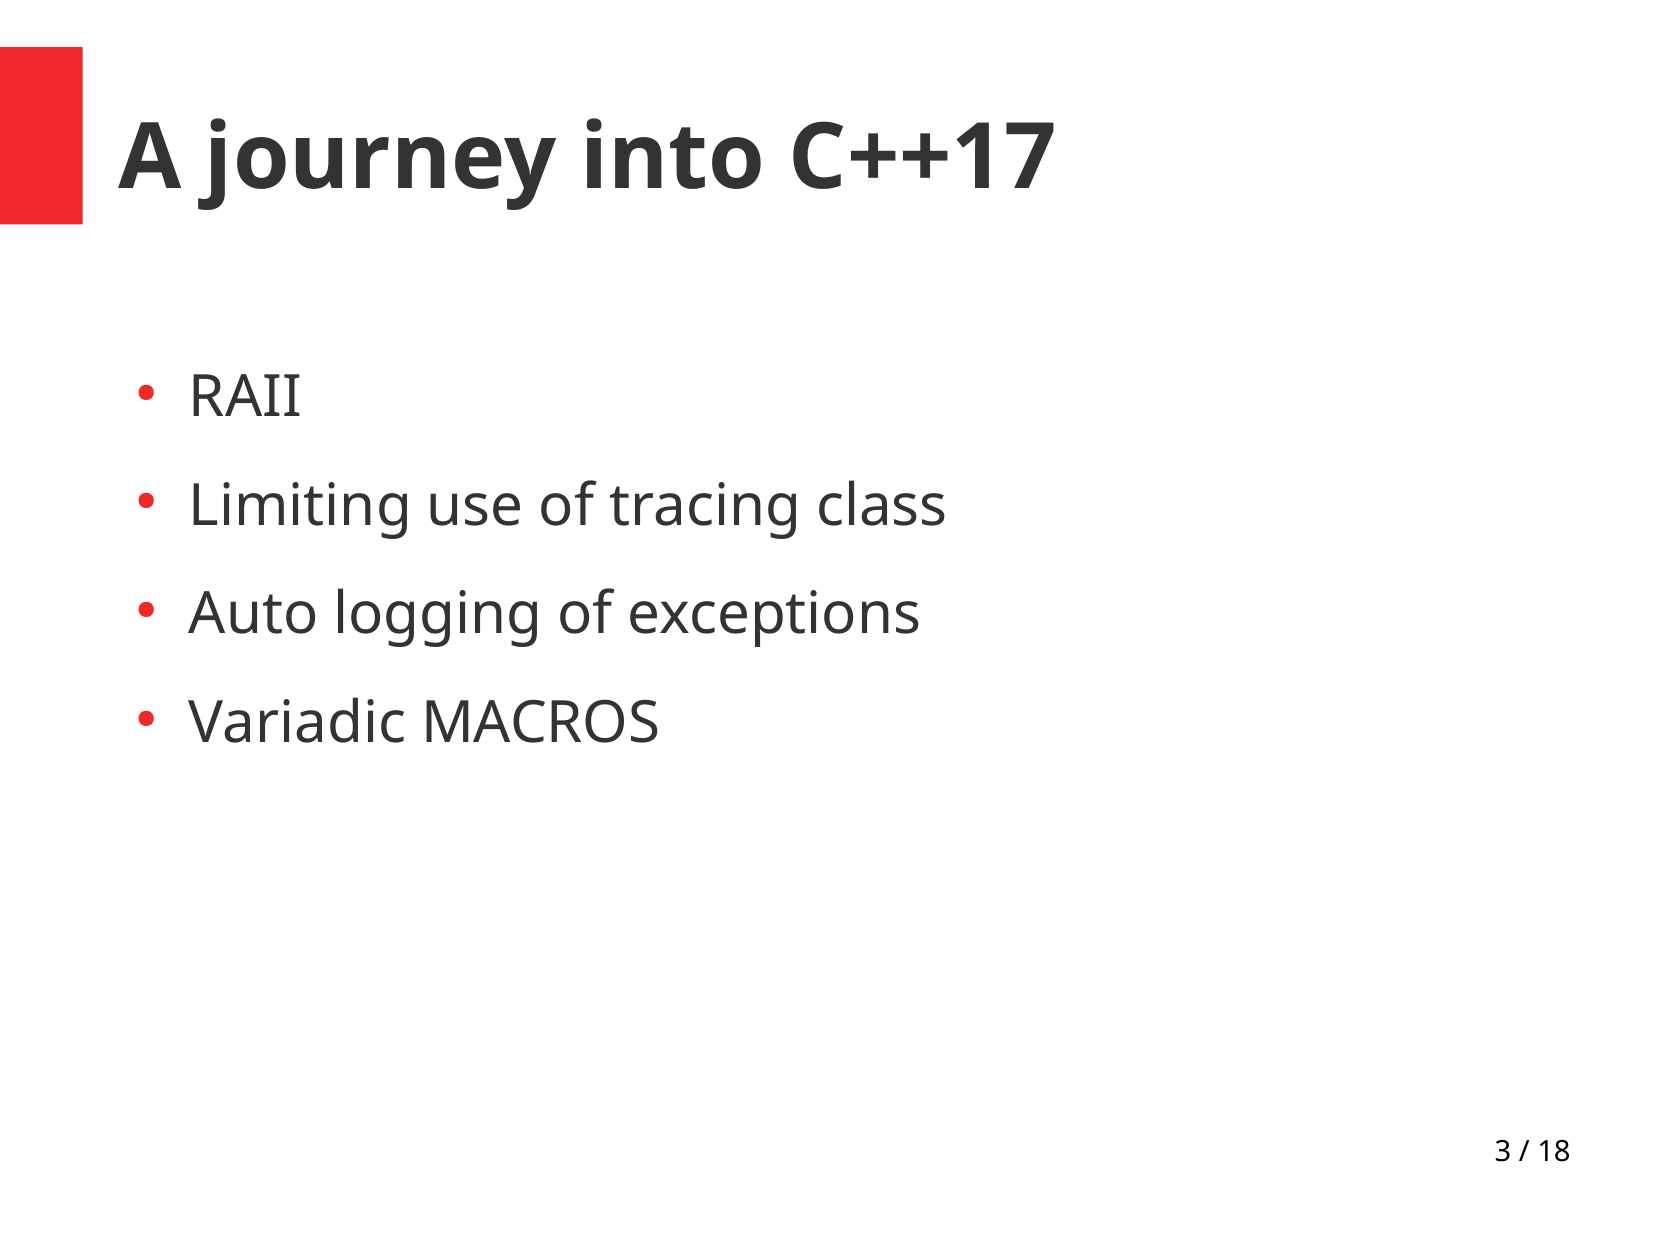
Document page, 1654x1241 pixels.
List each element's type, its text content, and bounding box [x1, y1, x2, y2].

list RAII Limiting use of tracing class Auto logging of exceptions Variadic MACROS [118, 354, 1536, 1074]
title A journey into C++17 [118, 49, 1571, 257]
